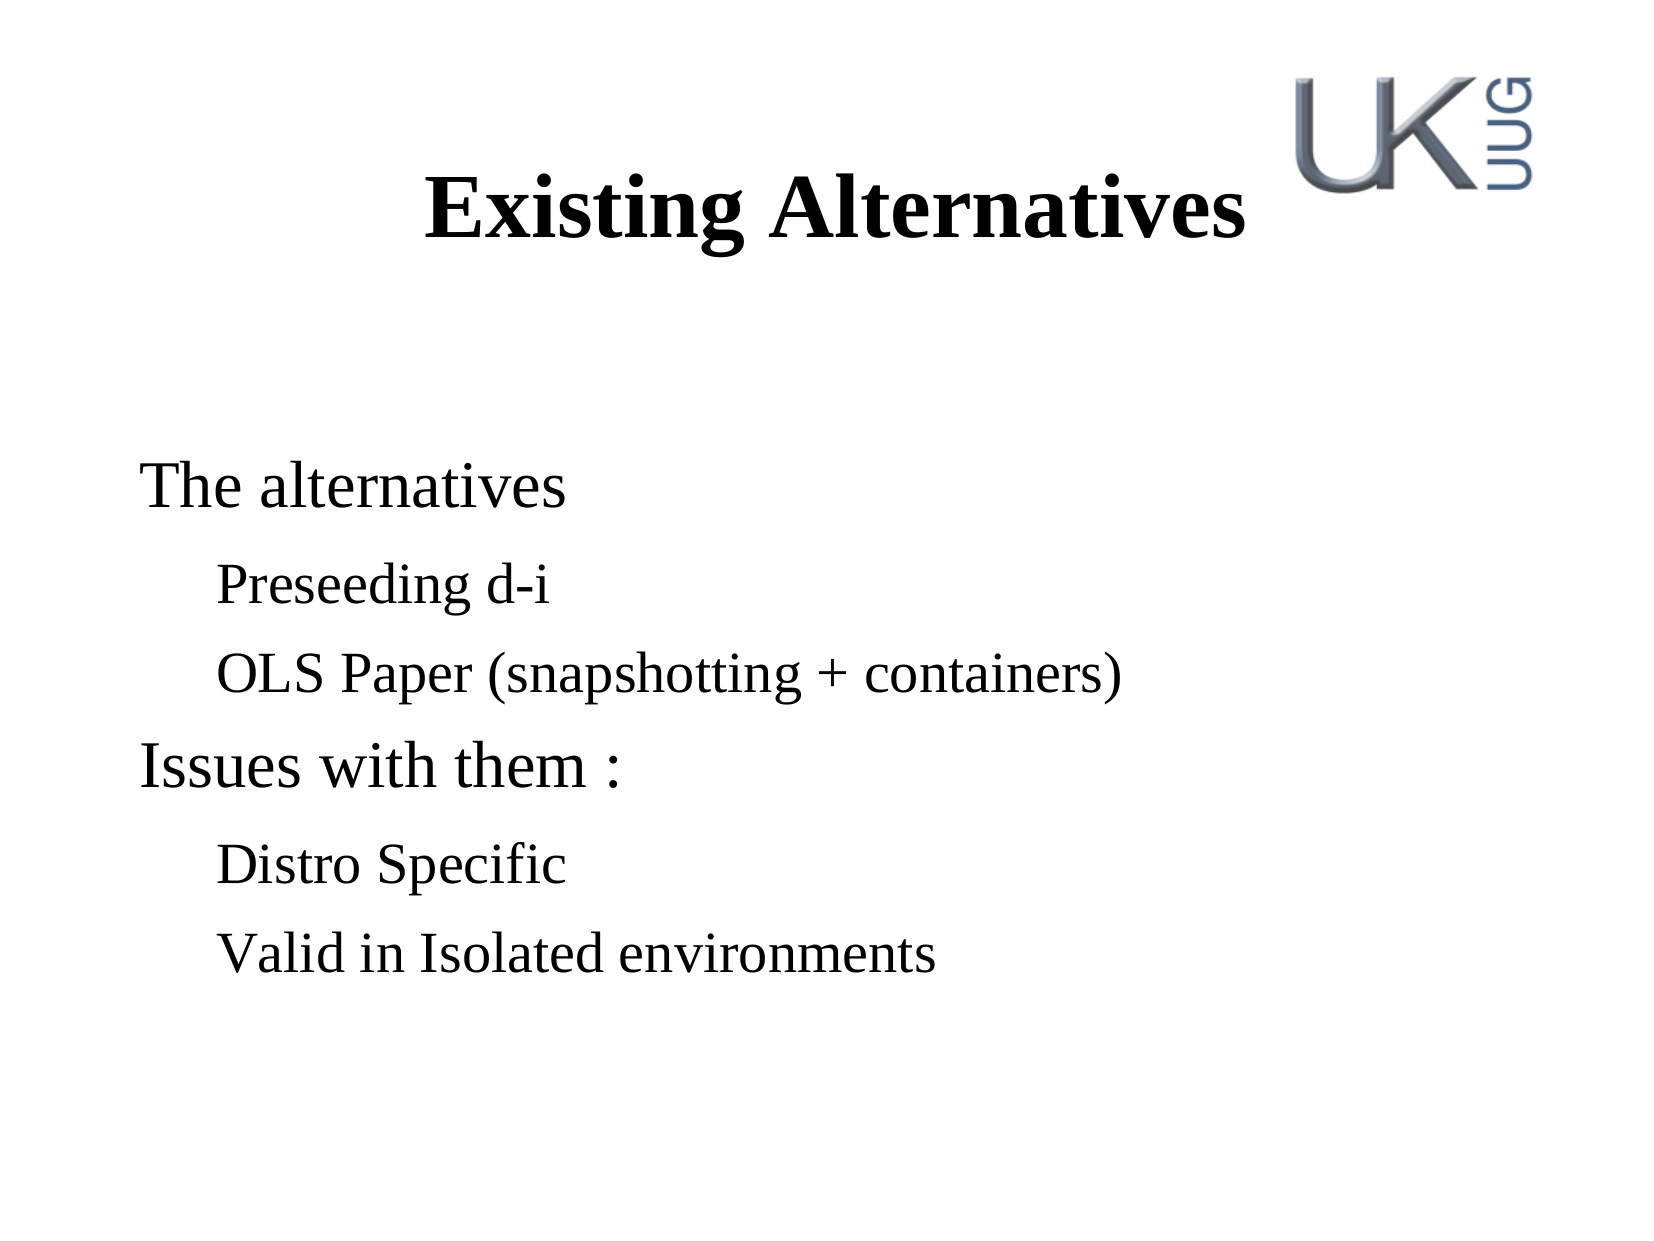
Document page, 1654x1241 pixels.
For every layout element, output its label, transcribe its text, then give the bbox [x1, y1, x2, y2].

picture [1289, 74, 1538, 196]
title Existing Alternatives [121, 102, 1534, 311]
list The alternatives Preseeding d-i OLS Paper (snapshotting + containers) Issues with them : Distro Specific Valid in Isolated environments [121, 344, 1534, 1127]
